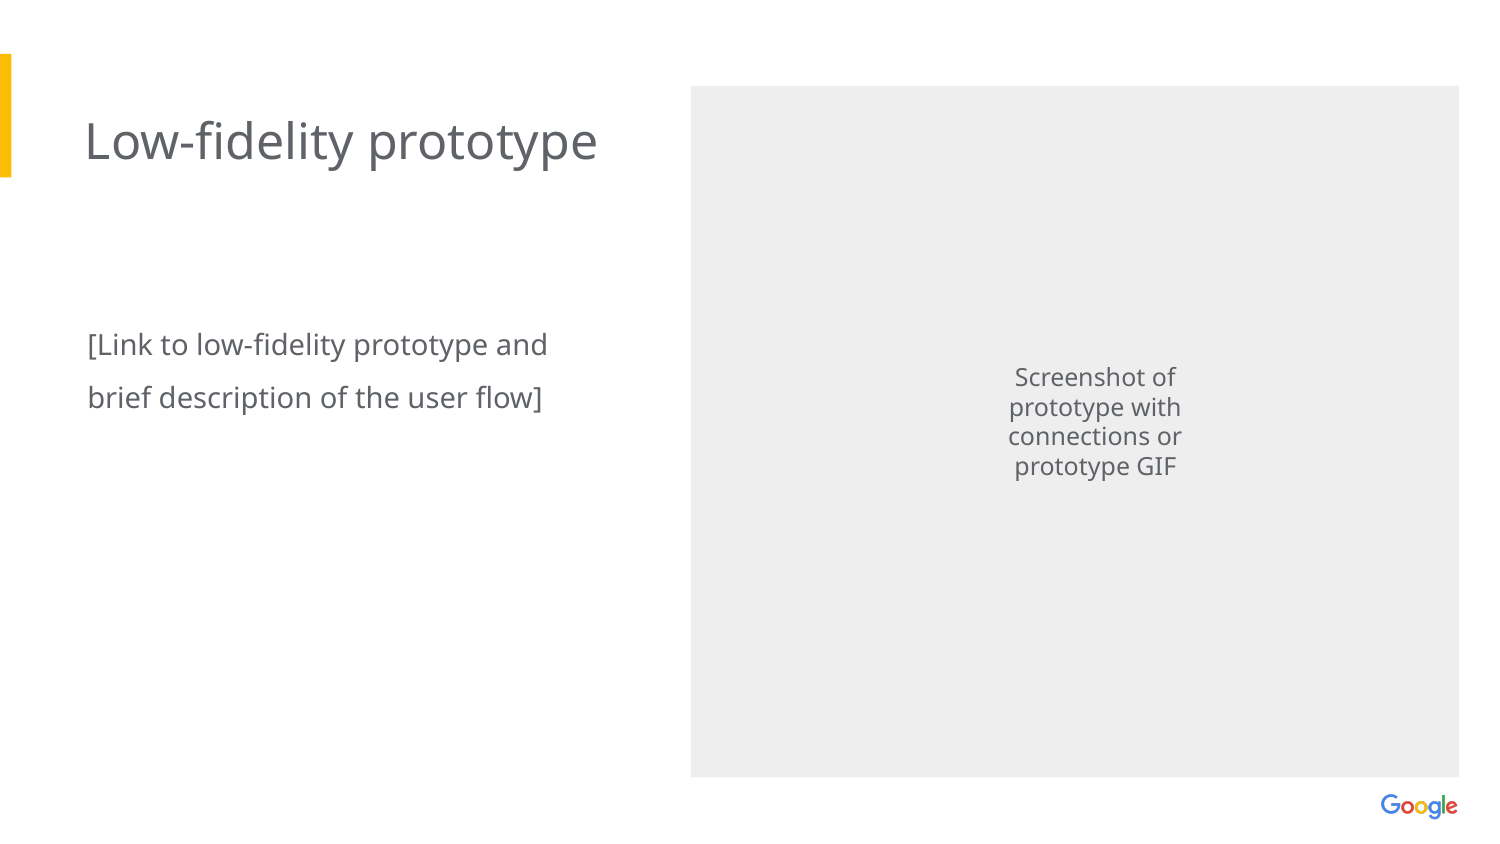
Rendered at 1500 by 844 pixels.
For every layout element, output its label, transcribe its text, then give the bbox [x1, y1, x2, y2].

text_box Screenshot of prototype with connections or prototype GIF [986, 346, 1205, 496]
text_box [Link to low-fidelity prototype and brief description of the user flow] [87, 294, 566, 482]
text_box [690, 85, 1460, 778]
text_box Low-fidelity prototype [84, 85, 1234, 186]
picture [1381, 794, 1458, 820]
